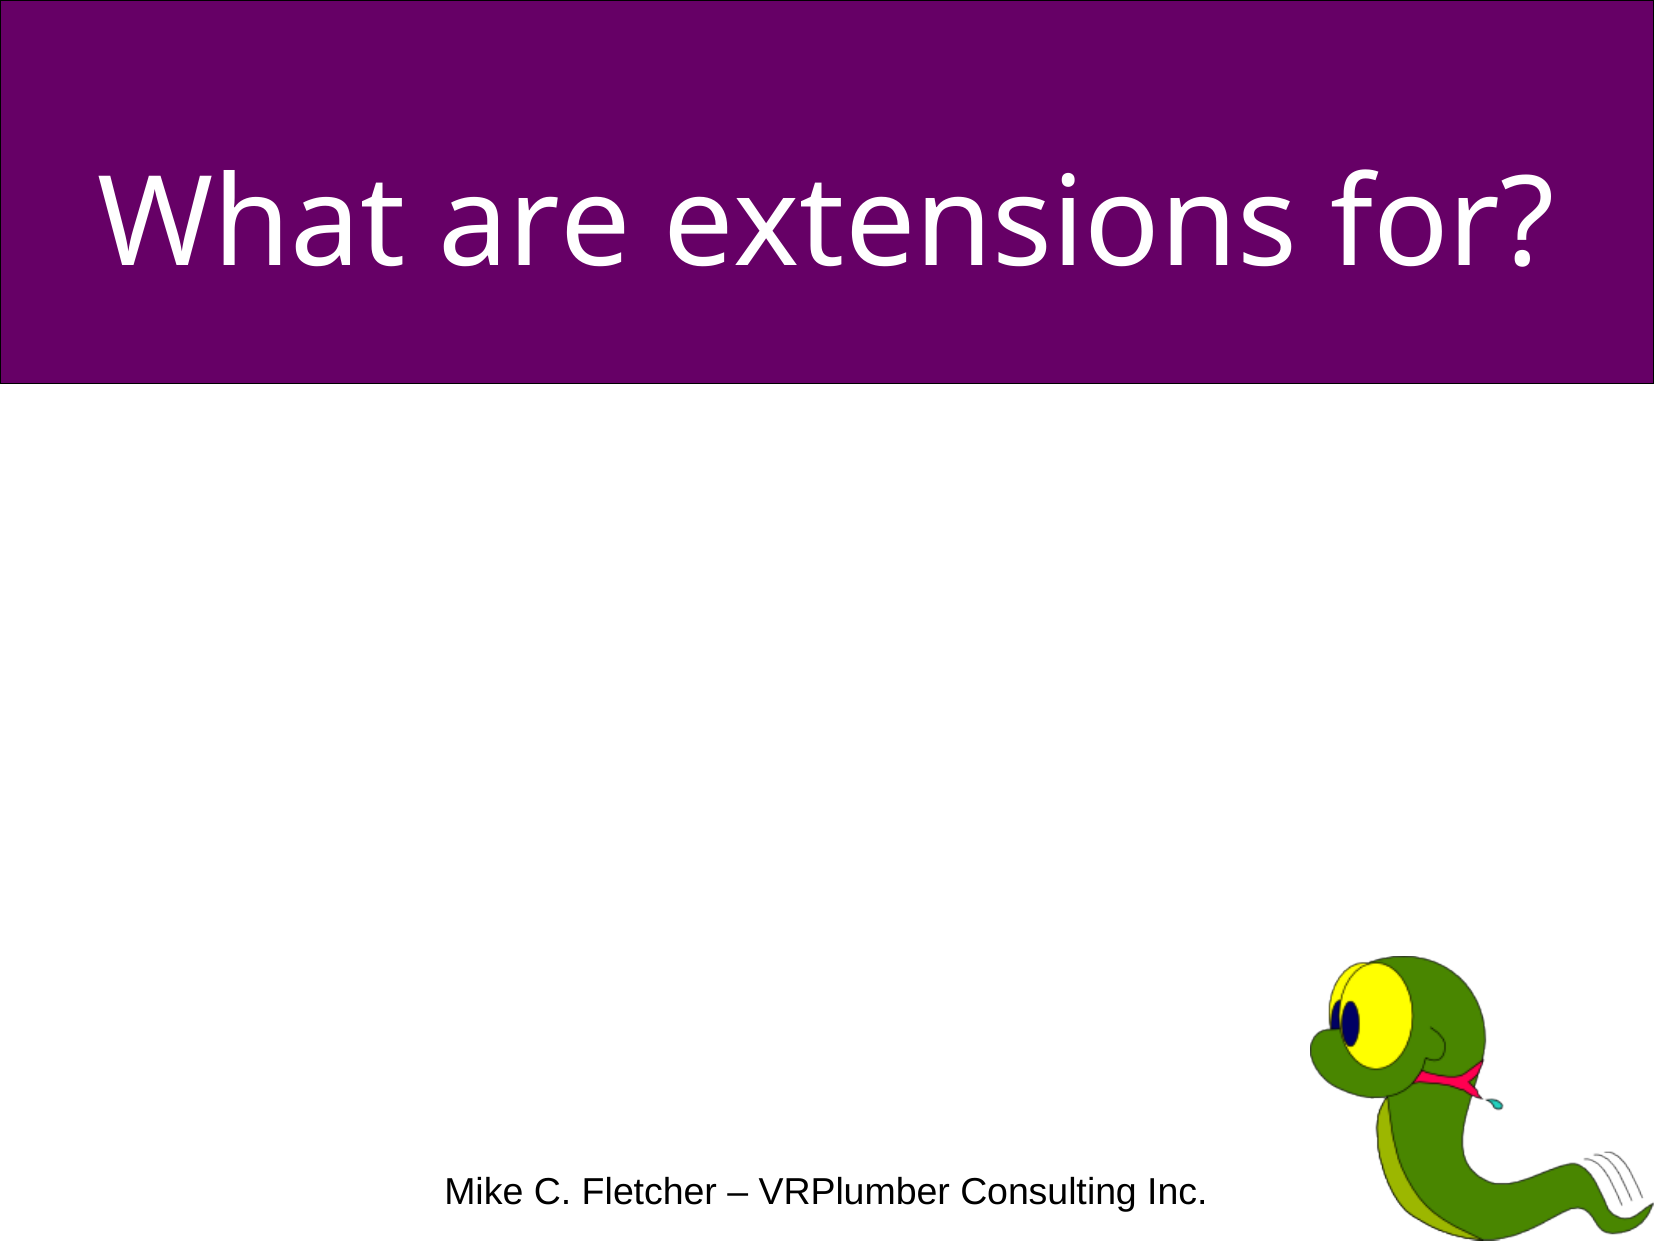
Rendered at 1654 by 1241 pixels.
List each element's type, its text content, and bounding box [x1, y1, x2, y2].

picture [1310, 956, 1654, 1241]
title What are extensions for? [82, 56, 1571, 377]
